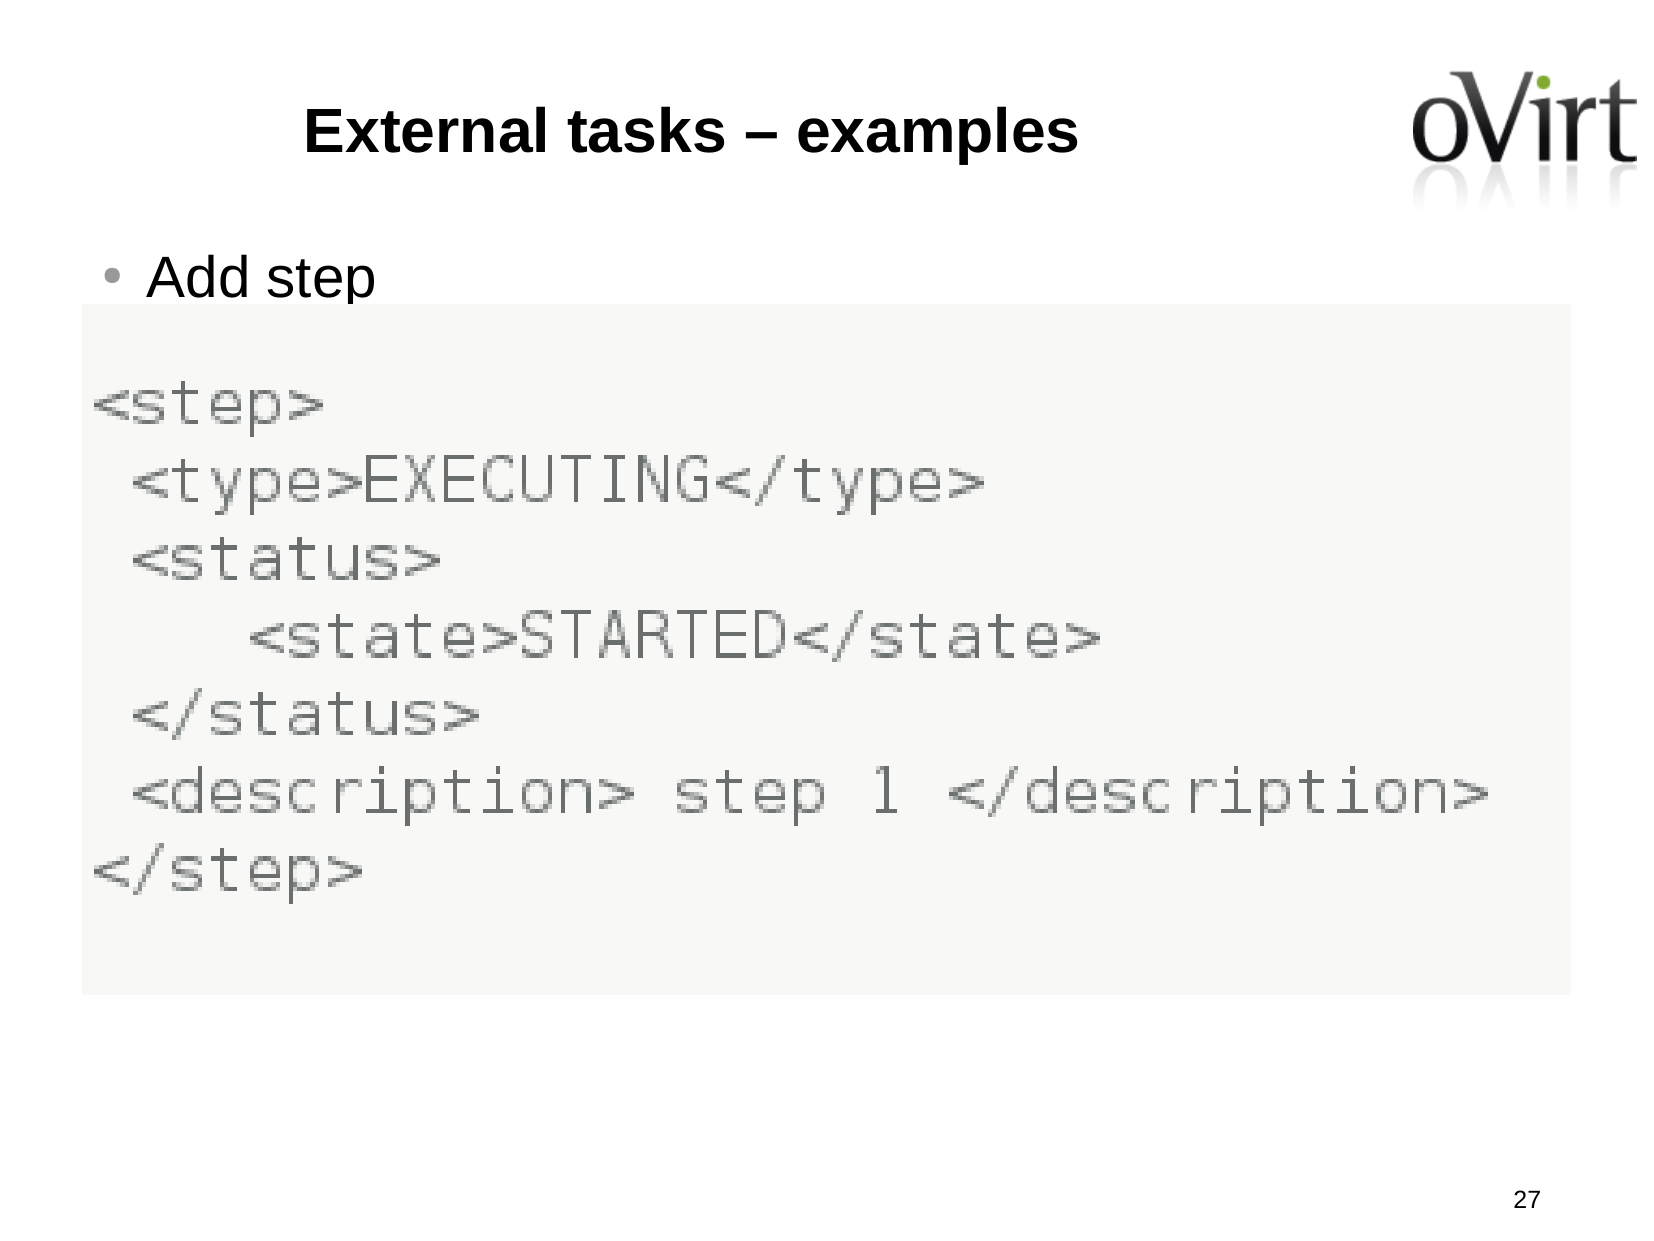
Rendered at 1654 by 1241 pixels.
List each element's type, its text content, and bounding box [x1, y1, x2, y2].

picture [82, 304, 1571, 995]
picture [1413, 63, 1637, 212]
title External tasks – examples [82, 37, 1303, 226]
list Add step [86, 244, 1576, 1039]
